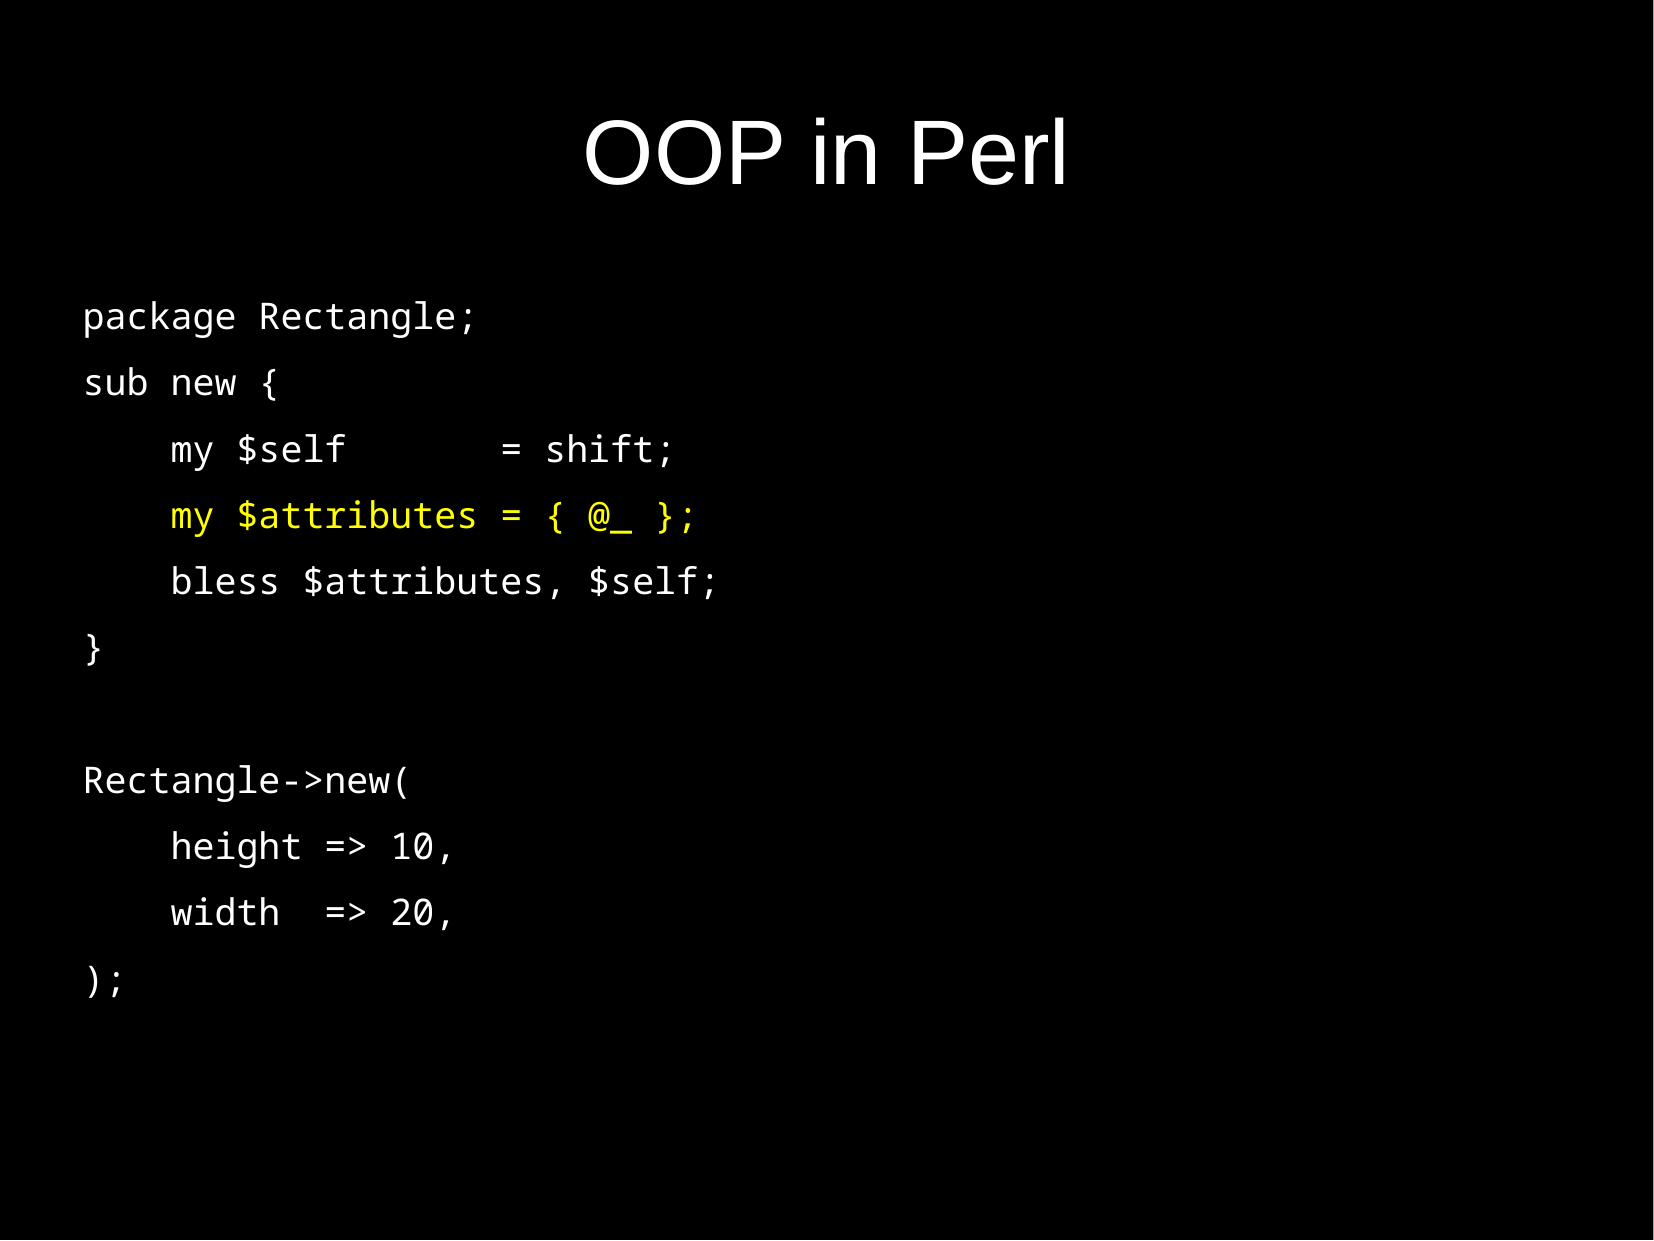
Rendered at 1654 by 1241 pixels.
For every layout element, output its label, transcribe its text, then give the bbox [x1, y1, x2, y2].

list package Rectangle; sub new { my $self = shift; my $attributes = { @_ }; bless $attributes, $self; } Rectangle->new( height => 10, width => 20, ); [82, 290, 1538, 1010]
title OOP in Perl [82, 49, 1571, 257]
